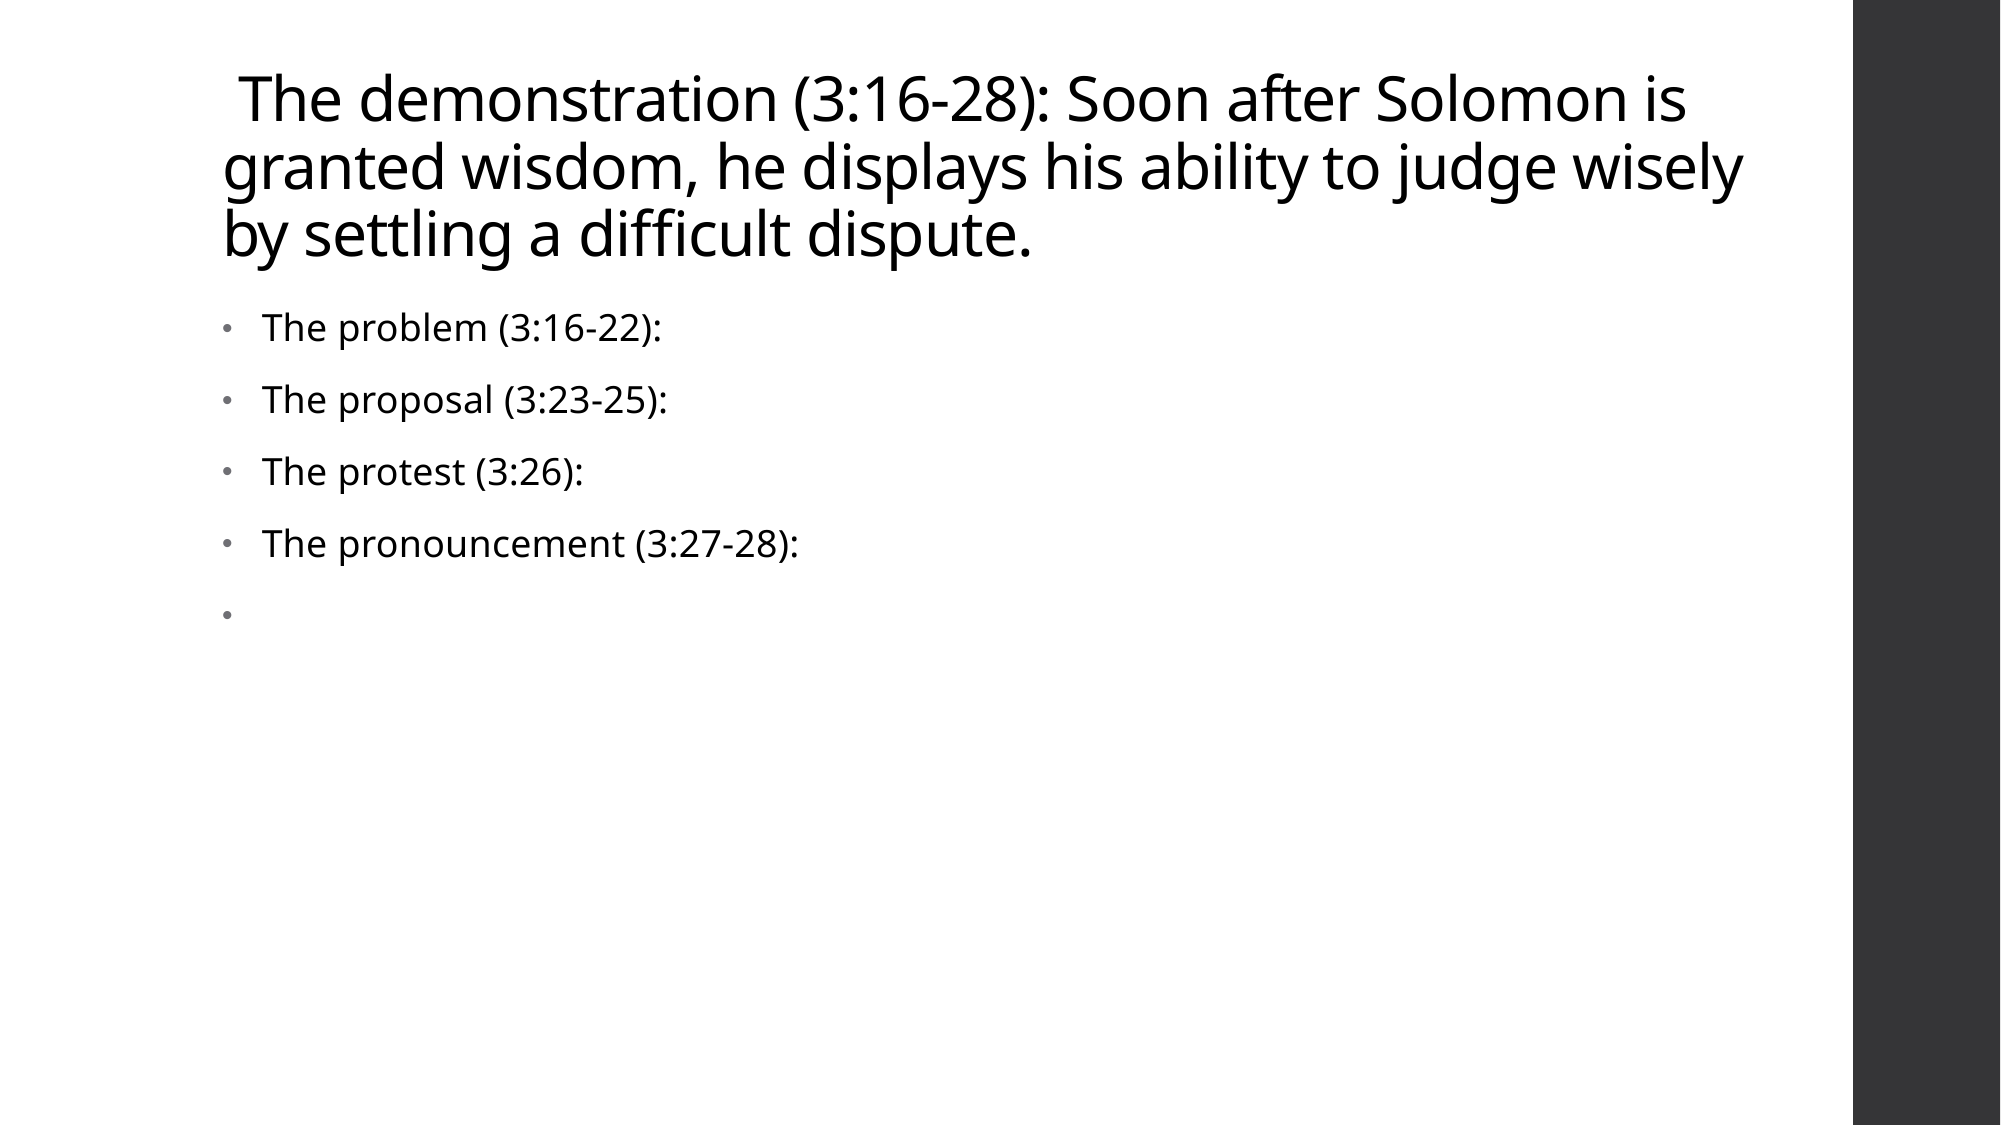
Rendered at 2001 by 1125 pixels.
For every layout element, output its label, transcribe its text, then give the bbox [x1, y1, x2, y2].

list The problem (3:16-22): The proposal (3:23-25): The protest (3:26): The pronouncement (3:27-28): [206, 299, 1617, 1014]
title The demonstration (3:16-28): Soon after Solomon is granted wisdom, he displays his ability to judge wisely by settling a difficult dispute. [206, 60, 1797, 278]
